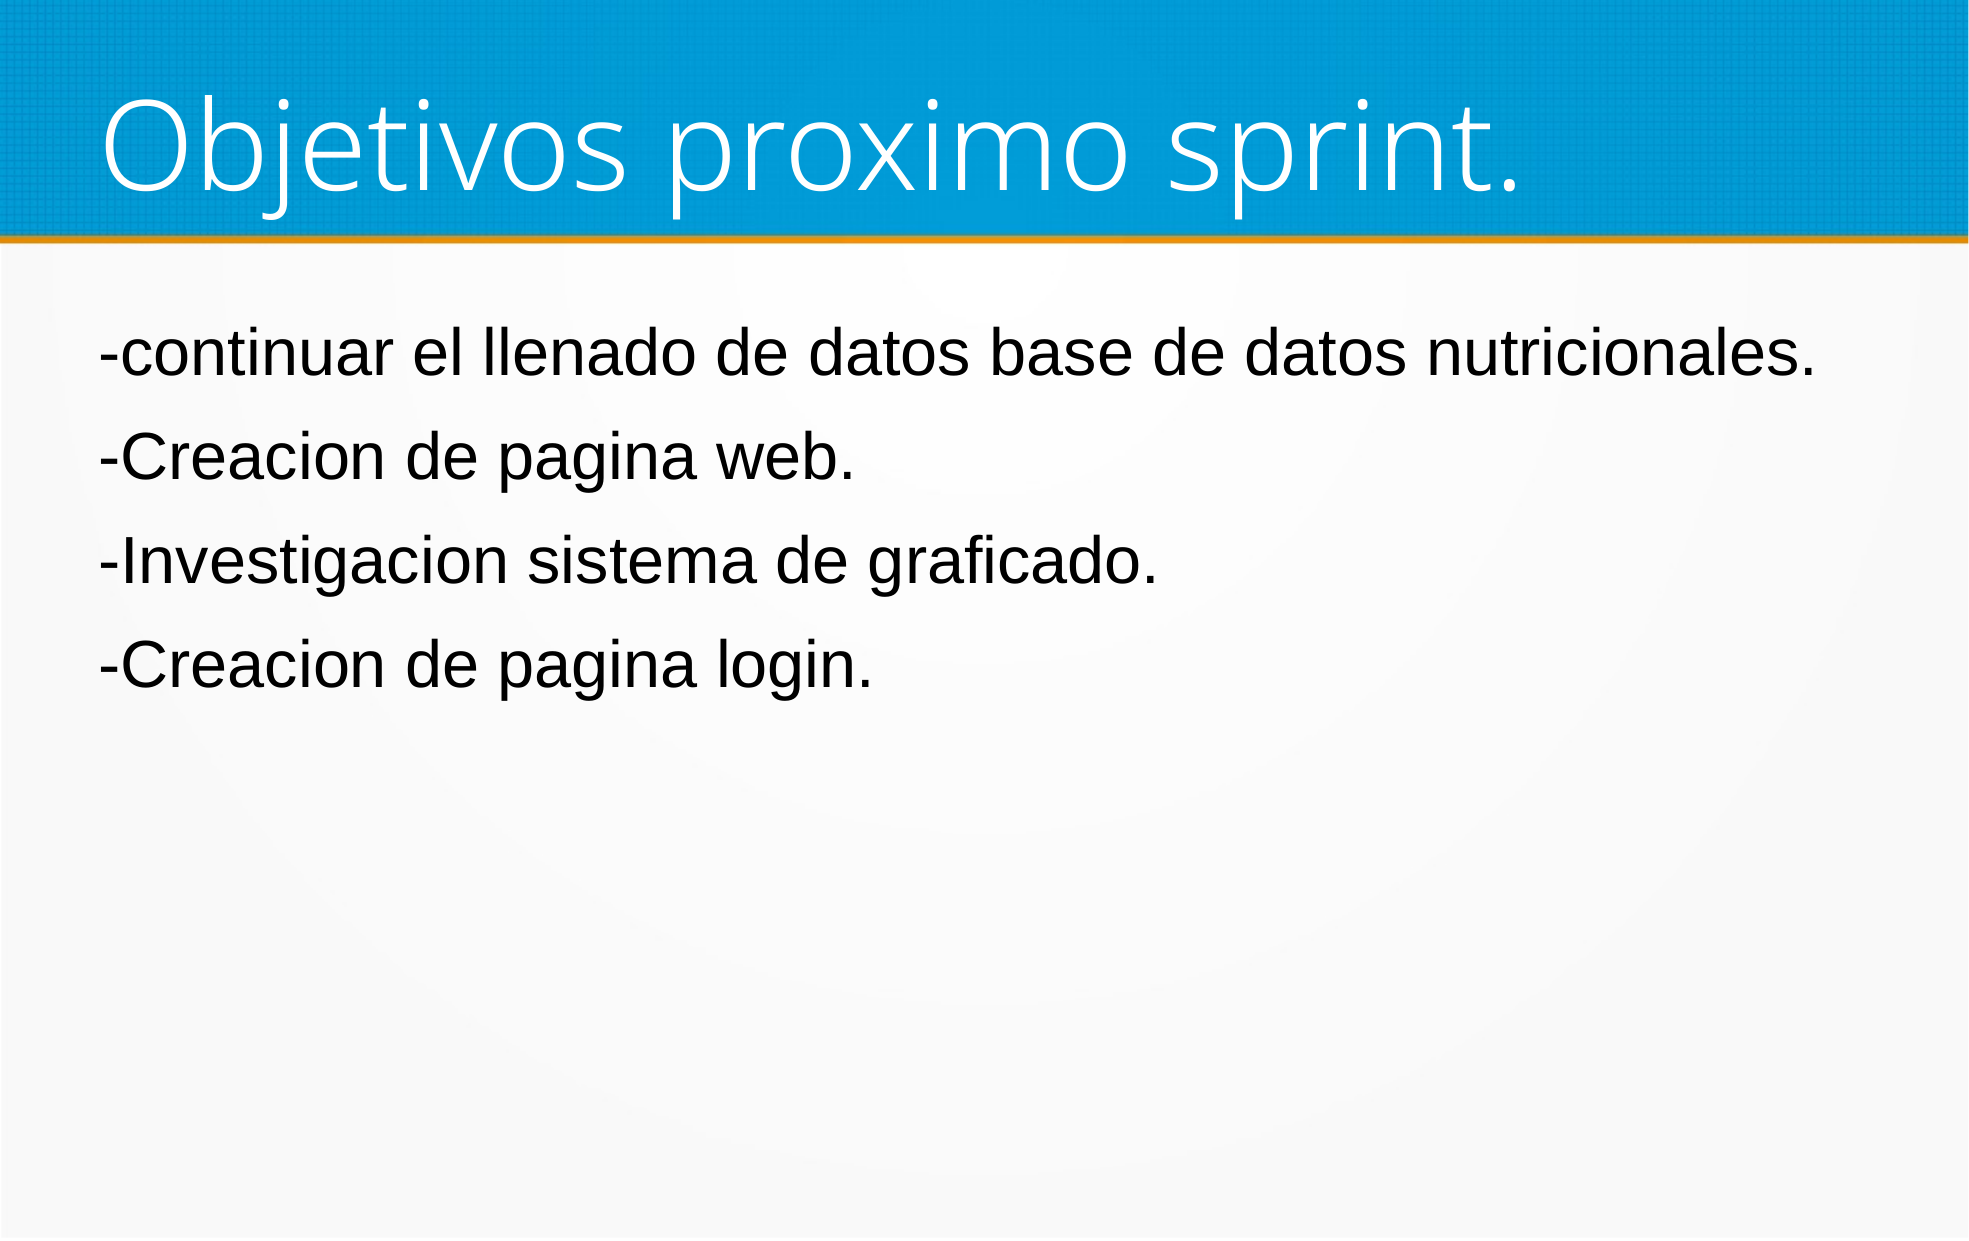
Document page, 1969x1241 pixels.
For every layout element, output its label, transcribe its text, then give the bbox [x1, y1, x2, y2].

picture [0, 233, 1969, 1241]
title Objetivos proximo sprint. [98, 19, 1870, 227]
list -continuar el llenado de datos base de datos nutricionales. -Creacion de pagina web. -Investigacion sistema de graficado. -Creacion de pagina login. [98, 315, 1861, 1081]
